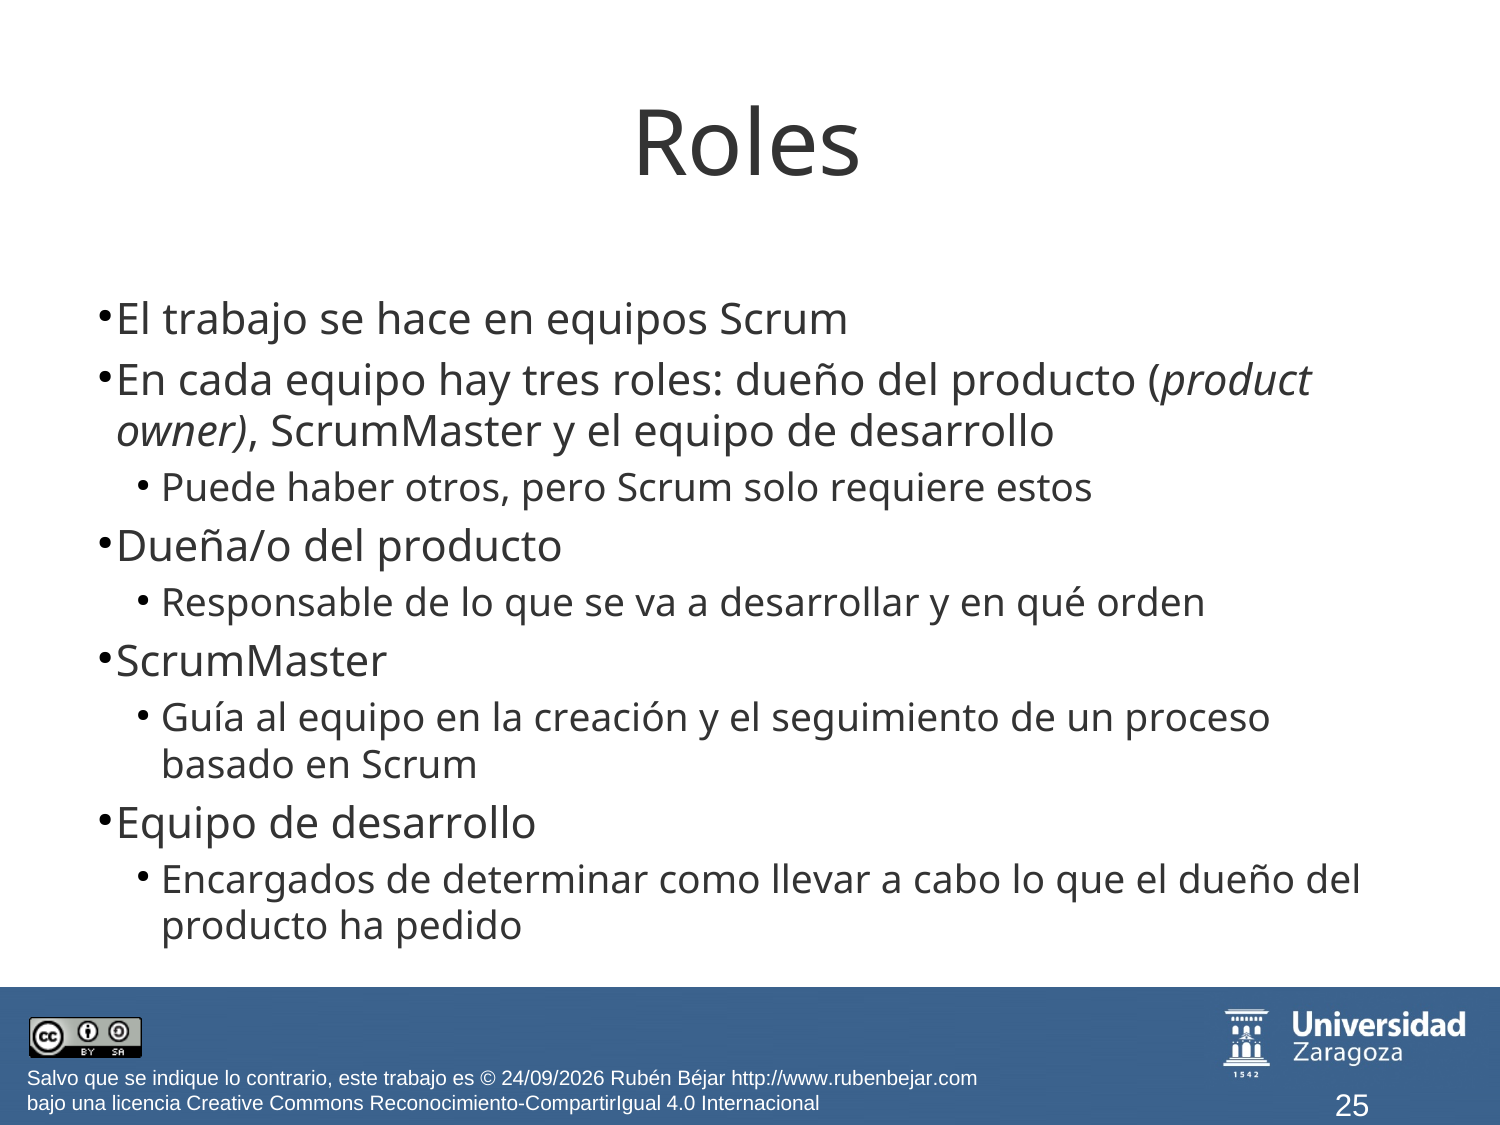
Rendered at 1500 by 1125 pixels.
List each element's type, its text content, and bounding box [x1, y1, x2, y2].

title Roles [74, 21, 1420, 257]
picture [0, 987, 1500, 1125]
list El trabajo se hace en equipos Scrum En cada equipo hay tres roles: dueño del producto (product owner), ScrumMaster y el equipo de desarrollo Puede haber otros, pero Scrum solo requiere estos Dueña/o del producto Responsable de lo que se va a desarrollar y en qué orden ScrumMaster Guía al equipo en la creación y el seguimiento de un proceso basado en Scrum Equipo de desarrollo Encargados de determinar como llevar a cabo lo que el dueño del producto ha pedido [82, 283, 1418, 957]
